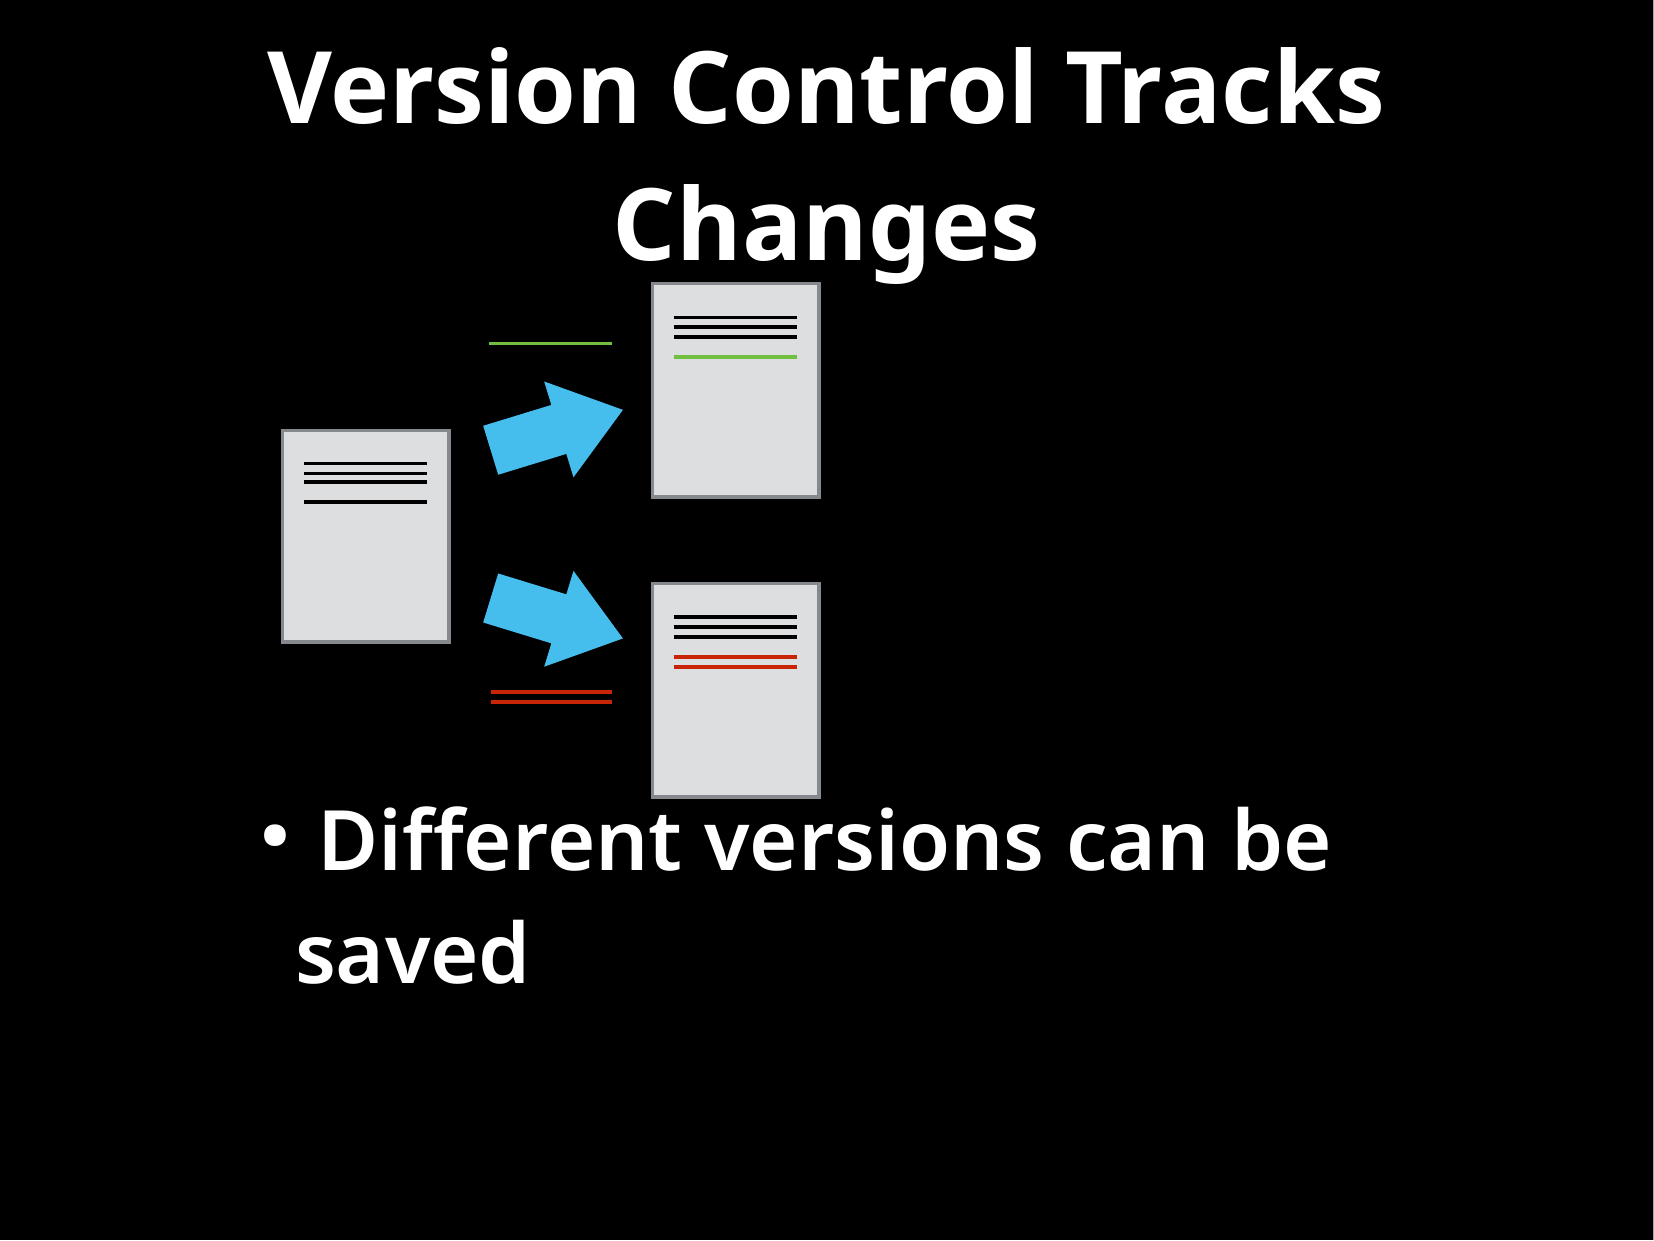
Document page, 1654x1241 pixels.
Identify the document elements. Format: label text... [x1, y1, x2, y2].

picture [226, 244, 869, 837]
title Version Control Tracks Changes [82, 49, 1571, 257]
text_box Different versions can be saved [82, 696, 1571, 1093]
